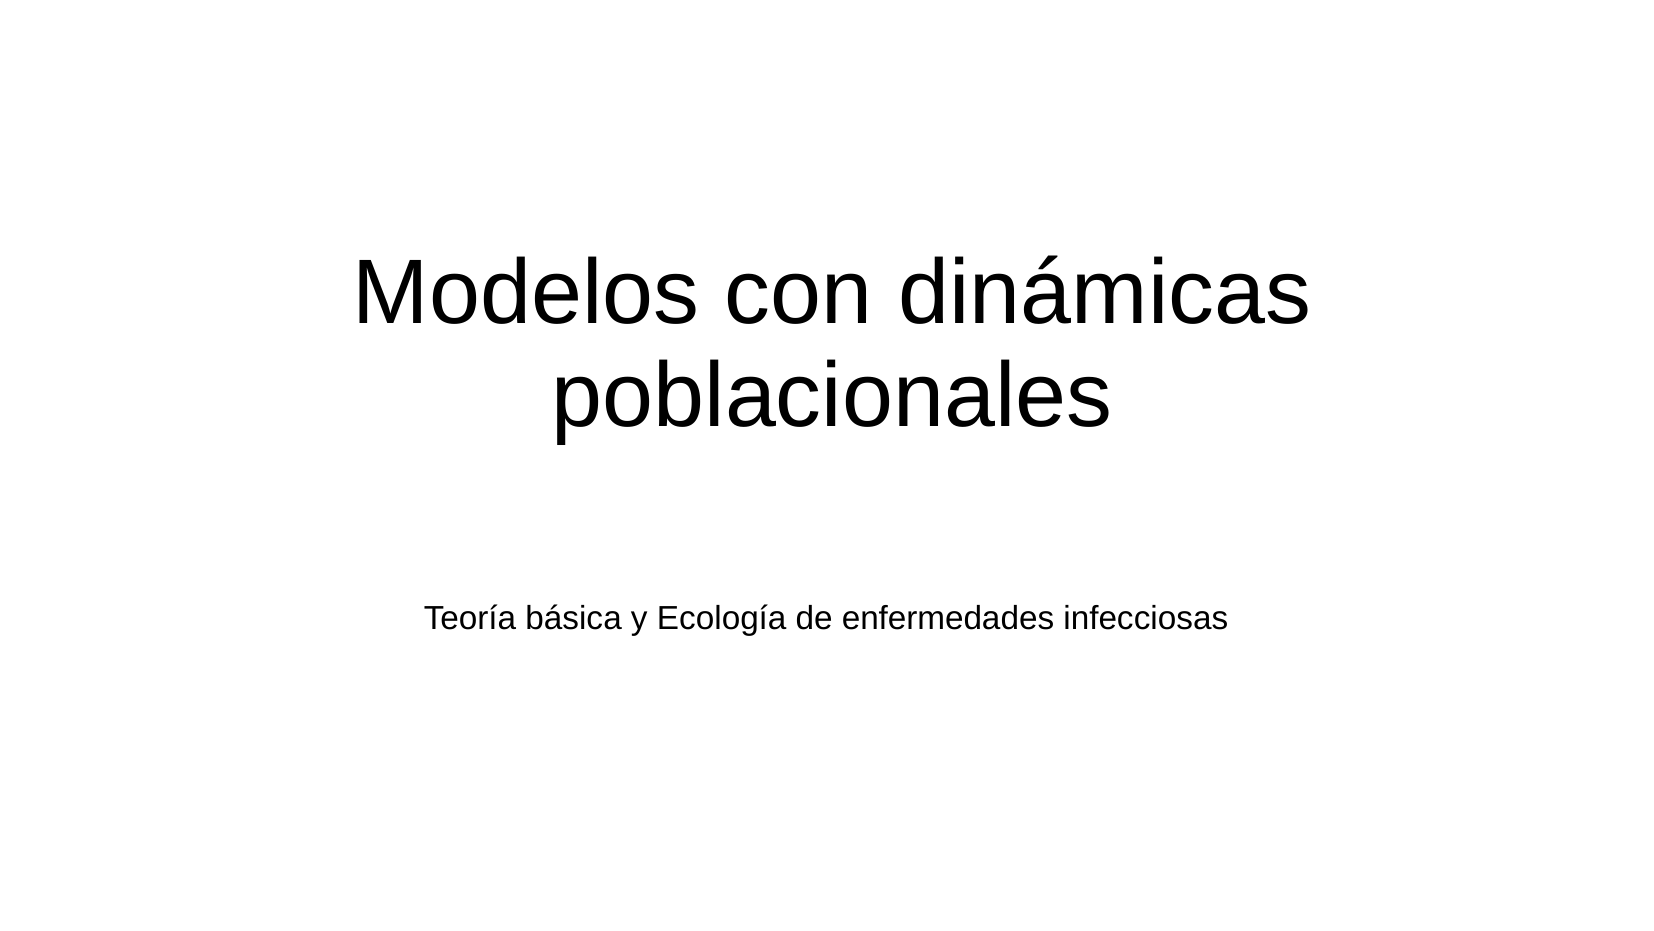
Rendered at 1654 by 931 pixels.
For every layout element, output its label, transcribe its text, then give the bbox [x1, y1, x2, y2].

title Modelos con dinámicas poblacionales [88, 240, 1577, 446]
subtitle Teoría básica y Ecología de enfermedades infecciosas [82, 549, 1571, 687]
